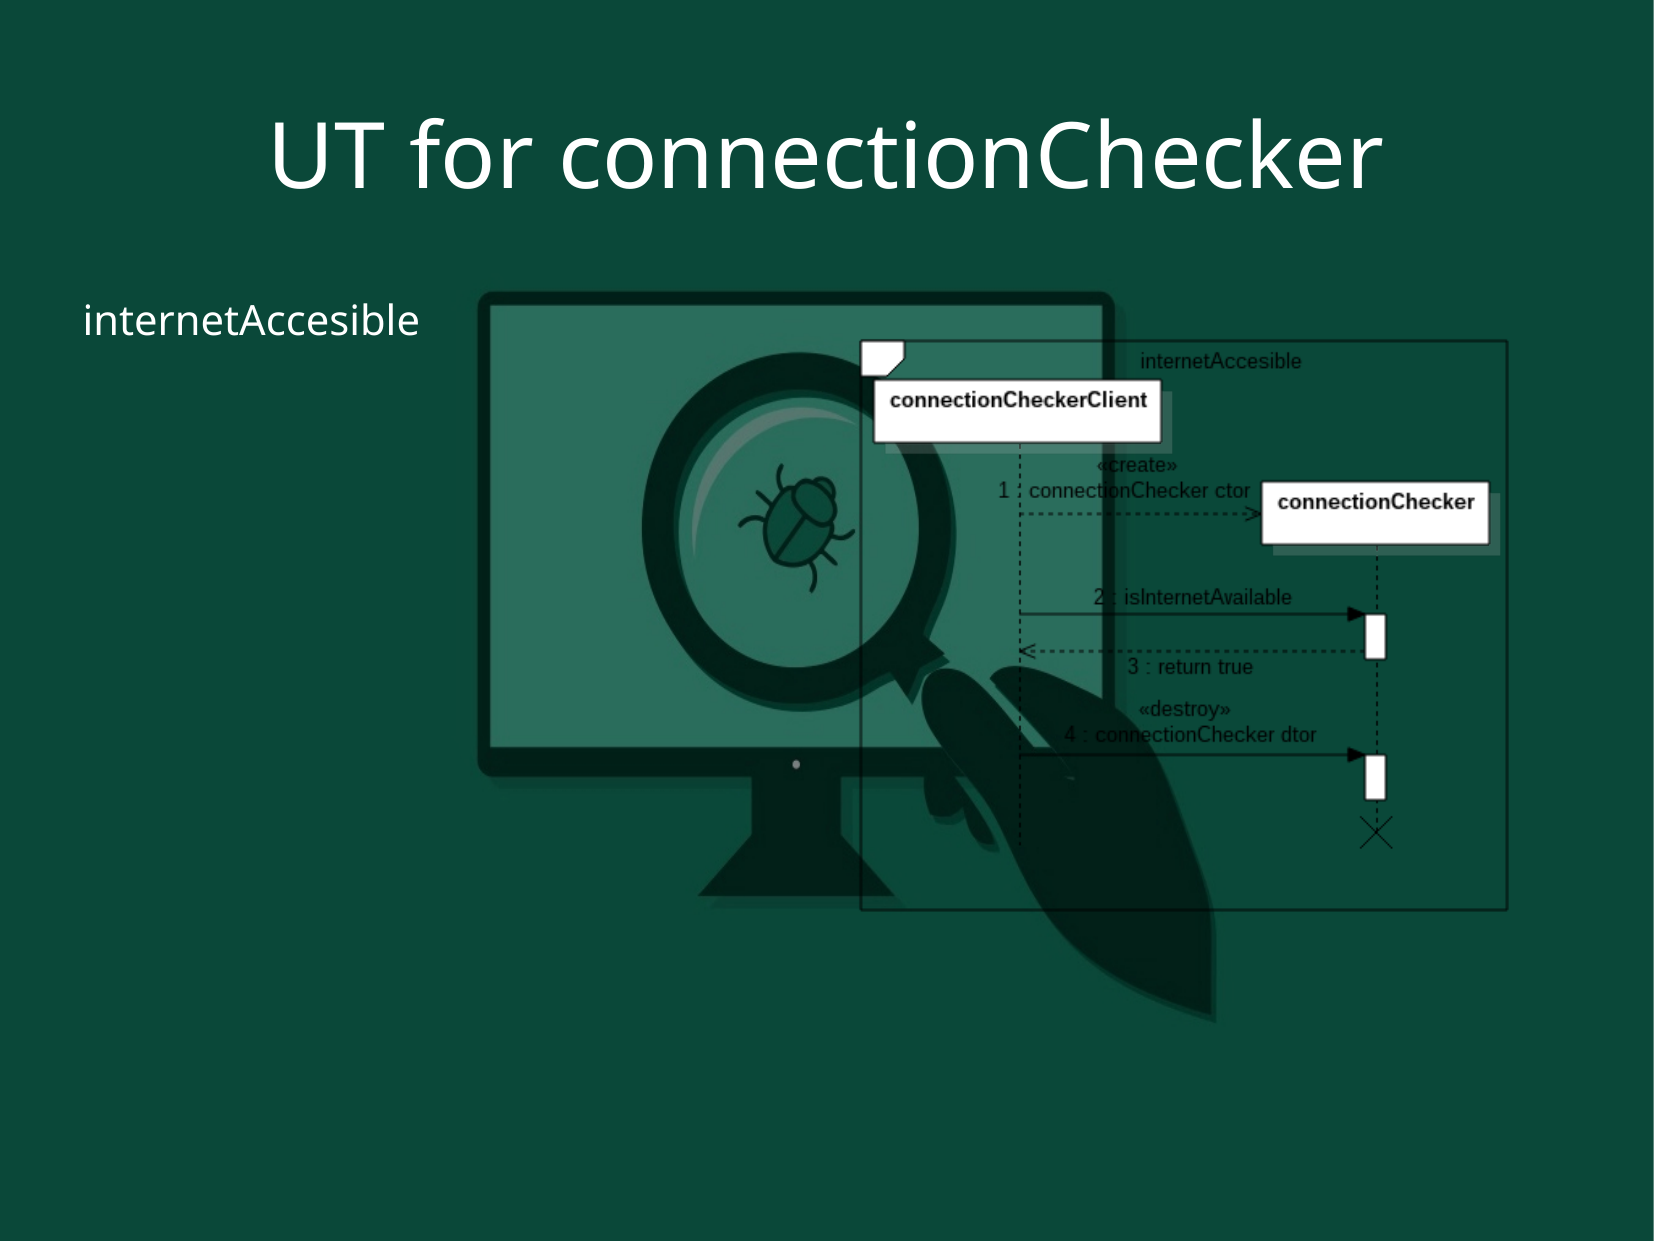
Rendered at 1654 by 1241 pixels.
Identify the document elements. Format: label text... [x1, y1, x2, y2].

picture [0, 0, 1654, 1241]
list internetAccesible [82, 290, 809, 1010]
title UT for connectionChecker [82, 49, 1571, 257]
